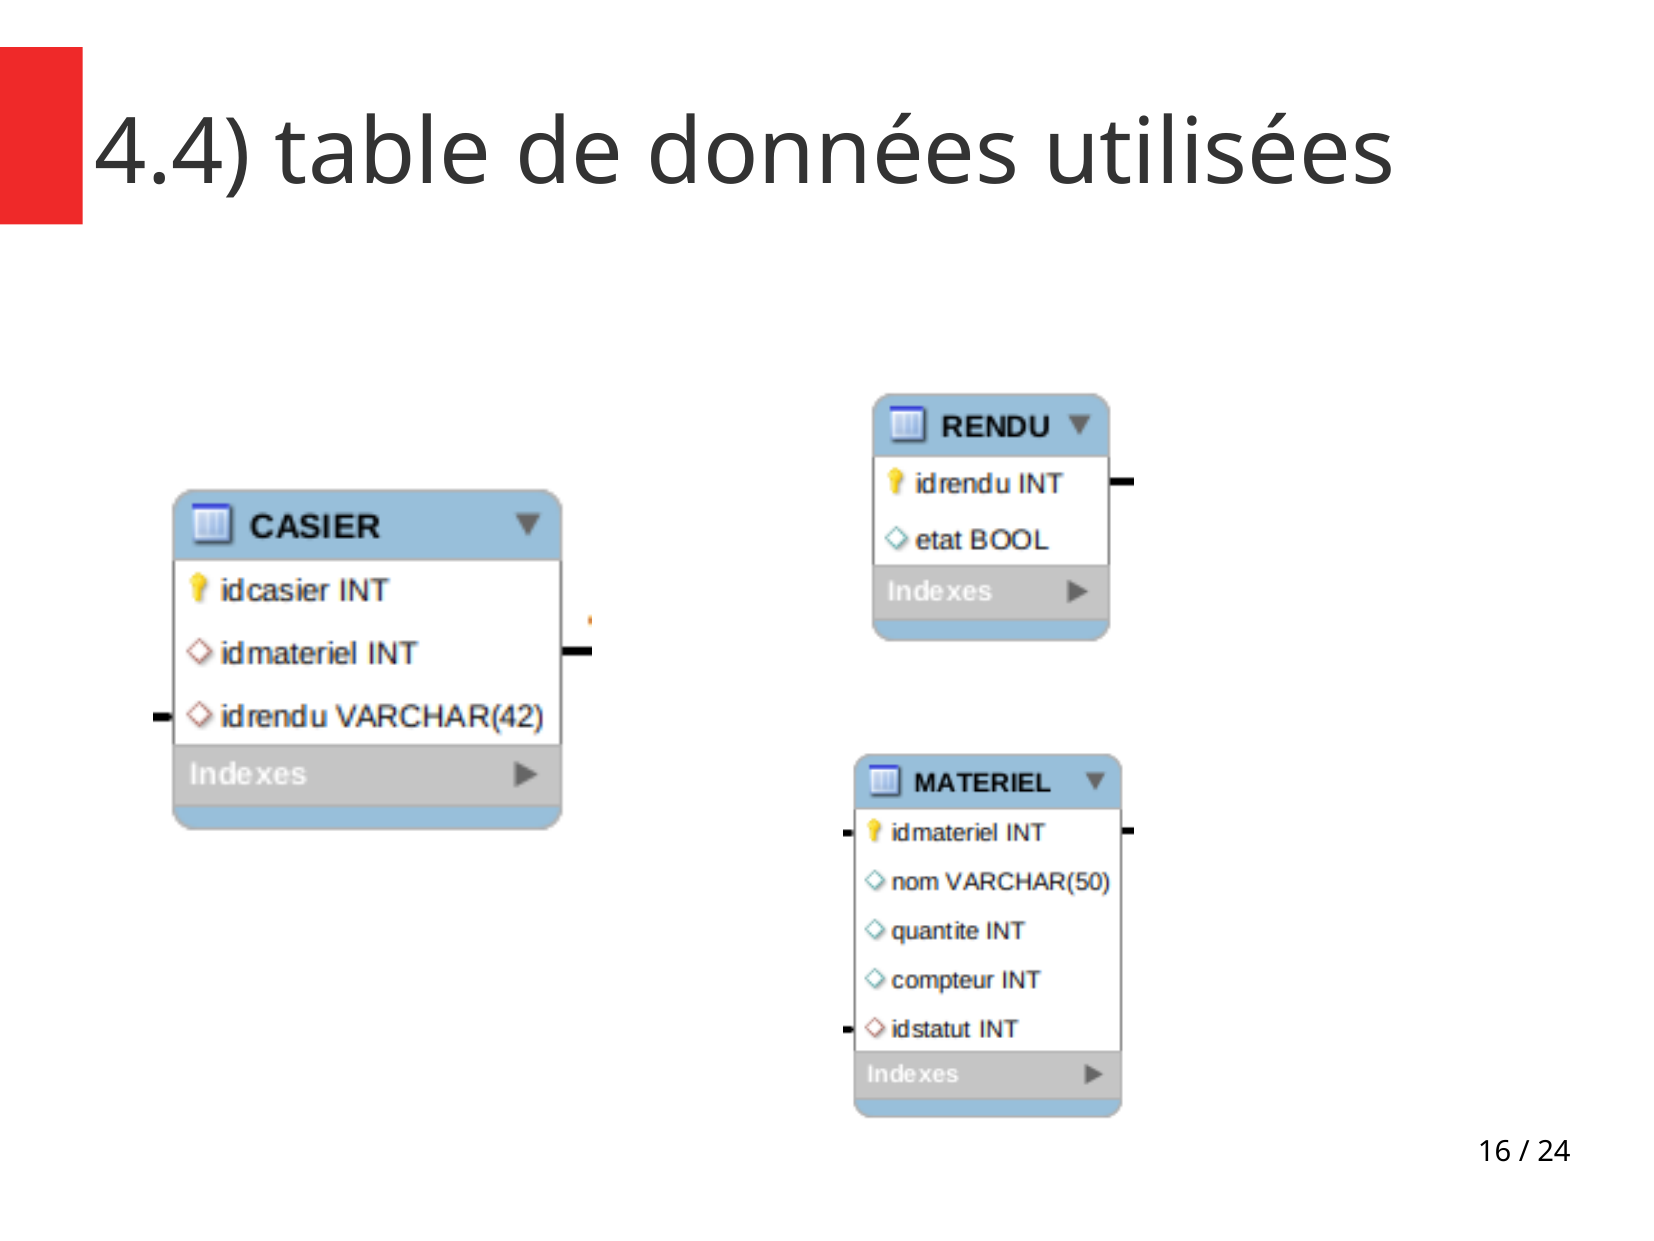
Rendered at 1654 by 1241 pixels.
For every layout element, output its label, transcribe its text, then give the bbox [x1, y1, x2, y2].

picture [860, 366, 1134, 660]
title 4.4) table de données utilisées [94, 59, 1654, 237]
picture [843, 732, 1134, 1134]
picture [153, 473, 592, 875]
